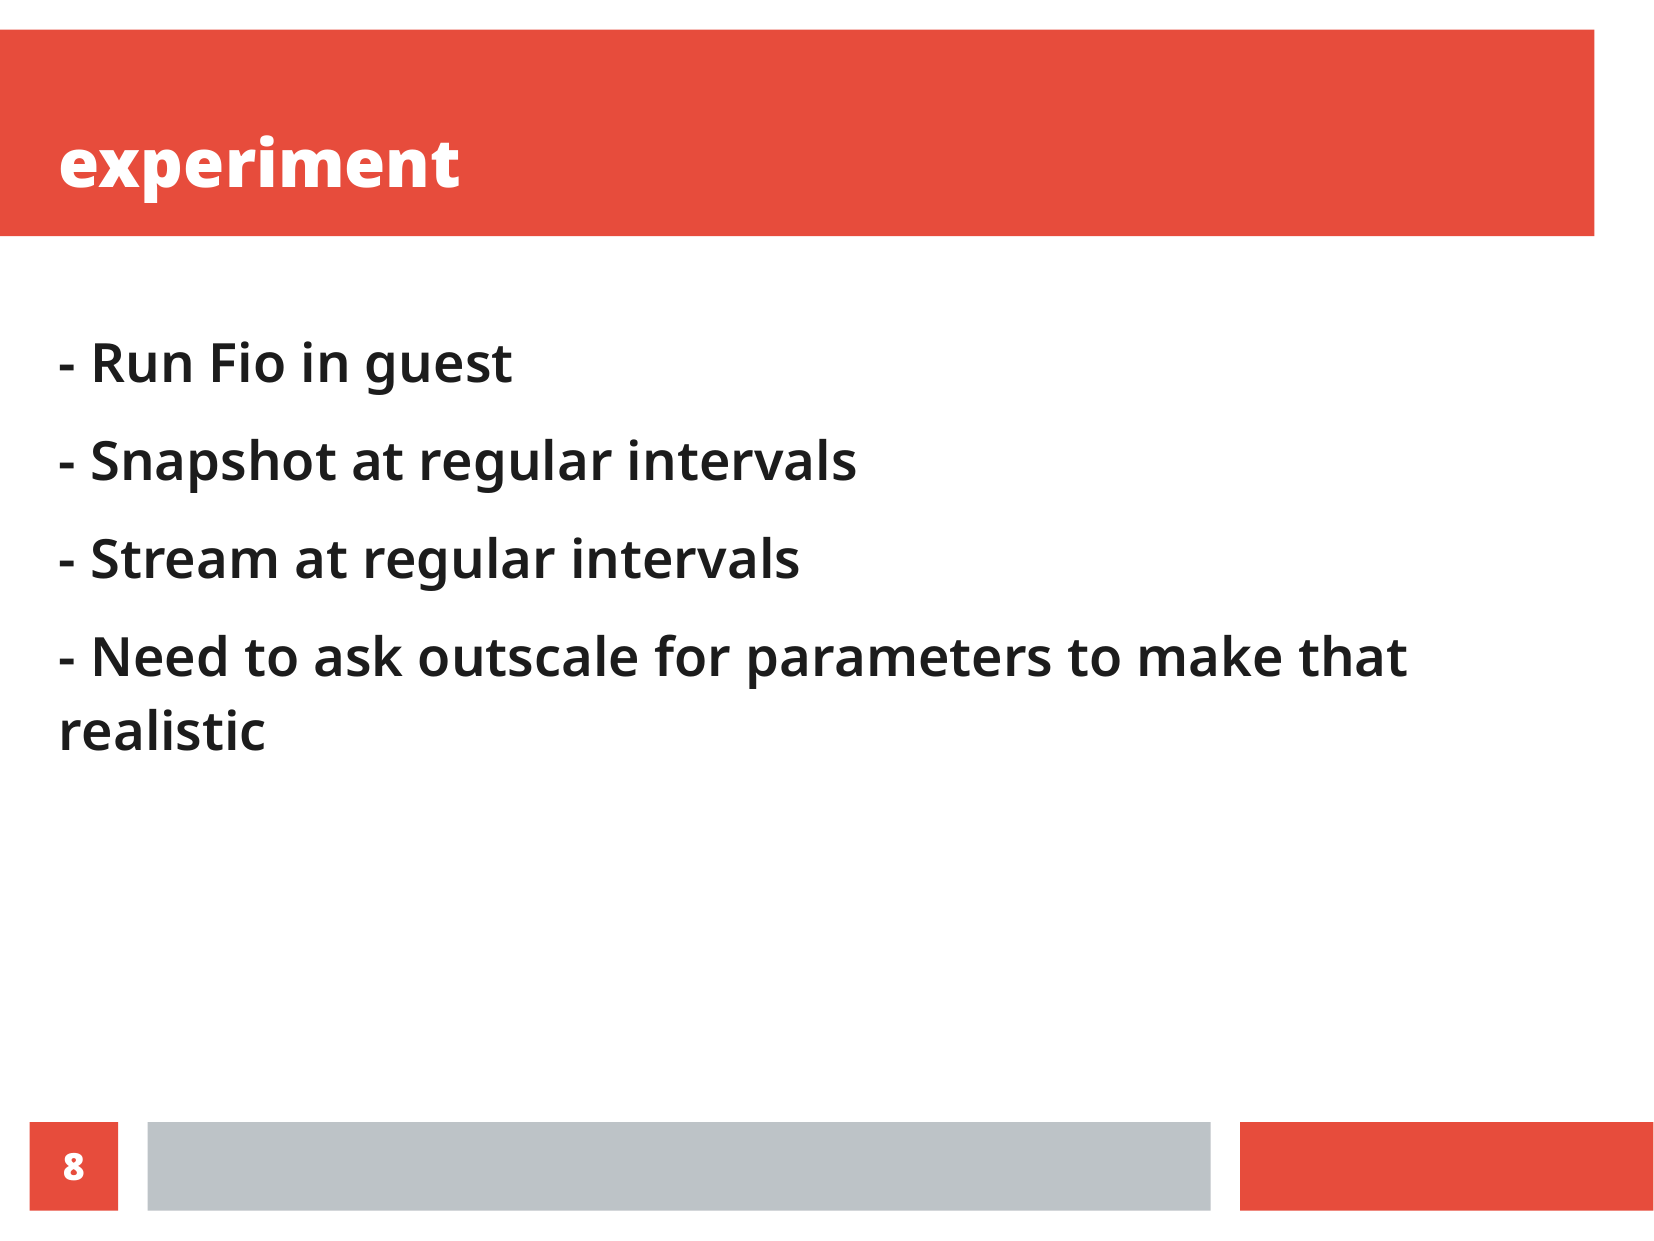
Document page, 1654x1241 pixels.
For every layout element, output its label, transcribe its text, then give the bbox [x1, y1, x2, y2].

title experiment [59, 59, 1595, 207]
list - Run Fio in guest - Snapshot at regular intervals - Stream at regular intervals - Need to ask outscale for parameters to make that realistic [59, 324, 1565, 1093]
